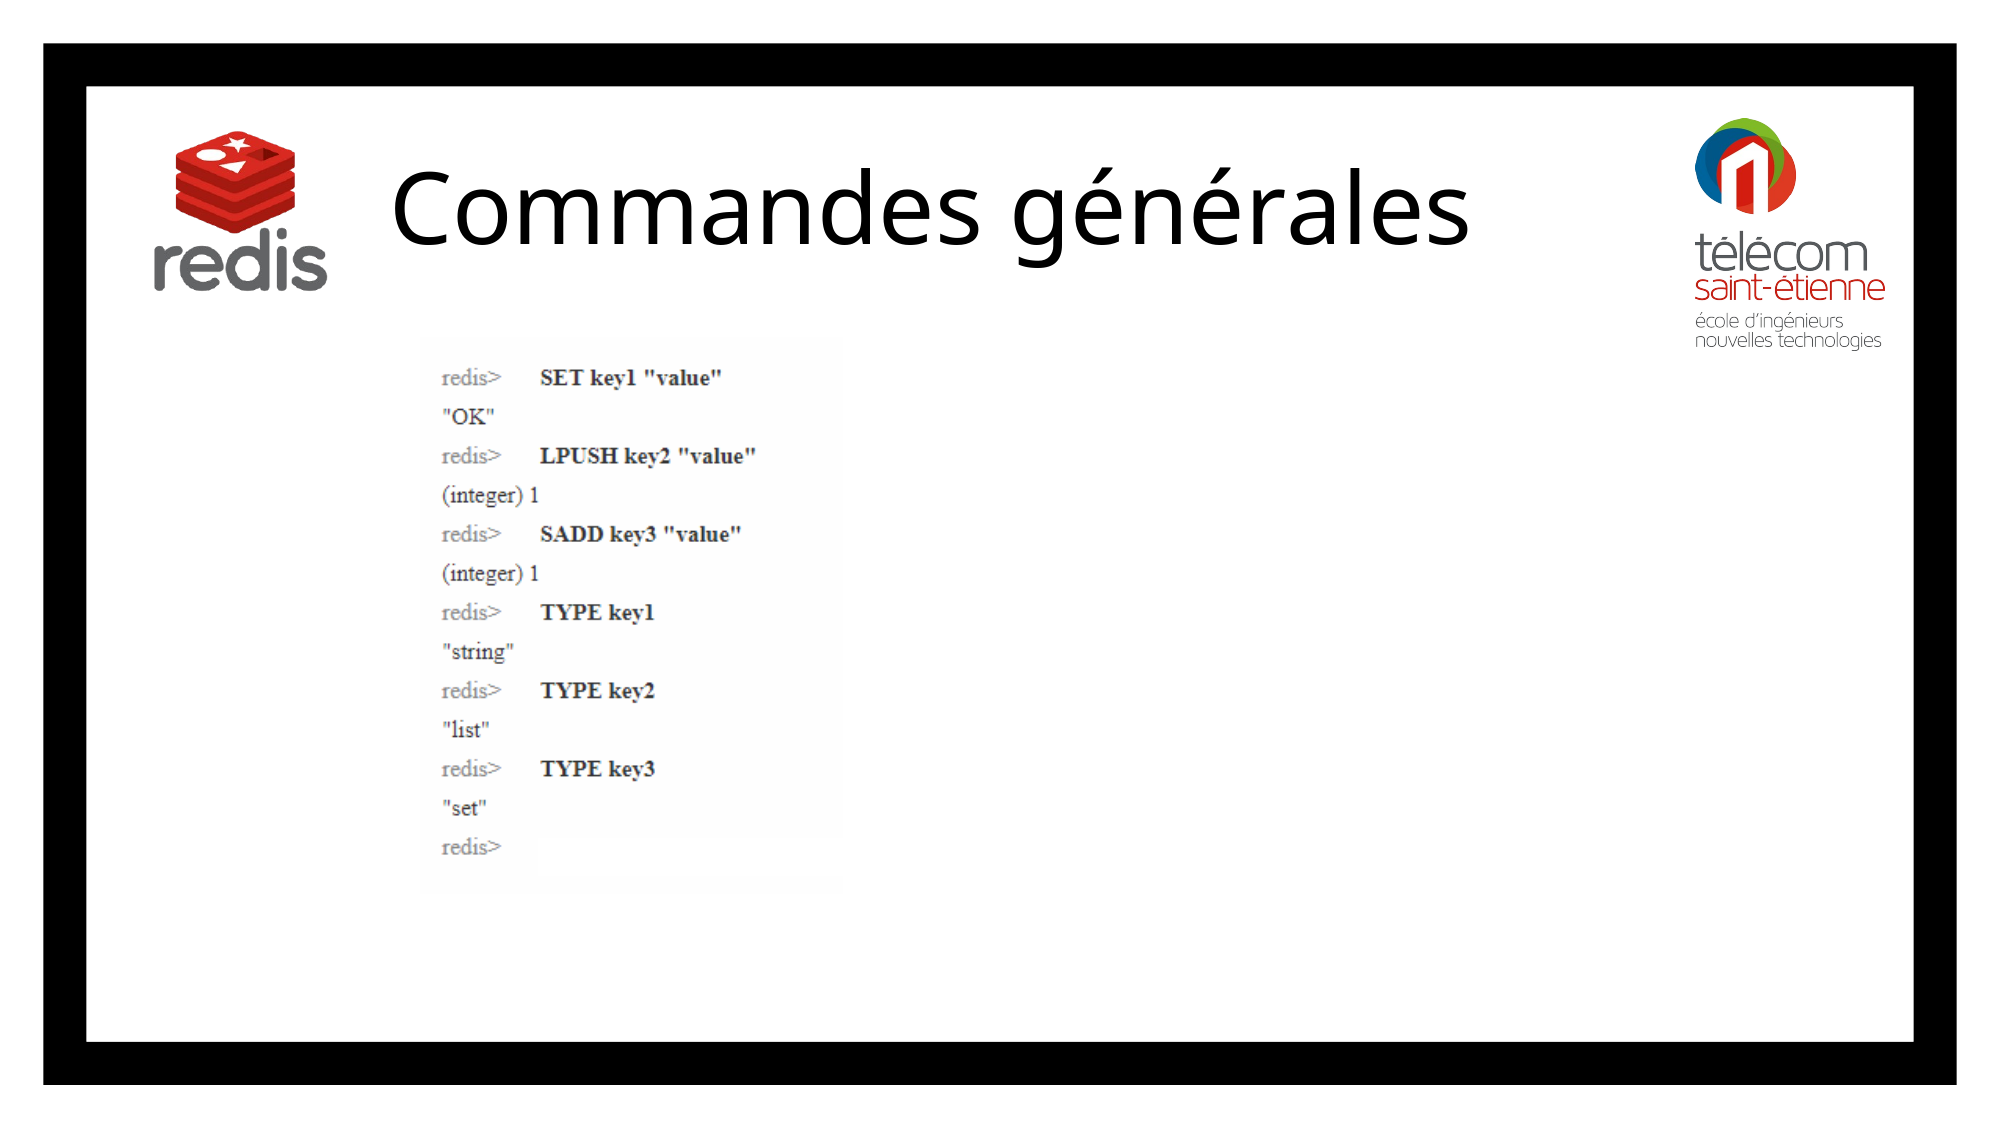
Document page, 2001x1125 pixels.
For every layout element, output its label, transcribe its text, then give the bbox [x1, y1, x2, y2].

picture [420, 337, 843, 895]
title Commandes générales [369, 138, 1849, 304]
picture [1695, 118, 1885, 351]
picture [129, 116, 351, 304]
picture [1715, 134, 1730, 138]
